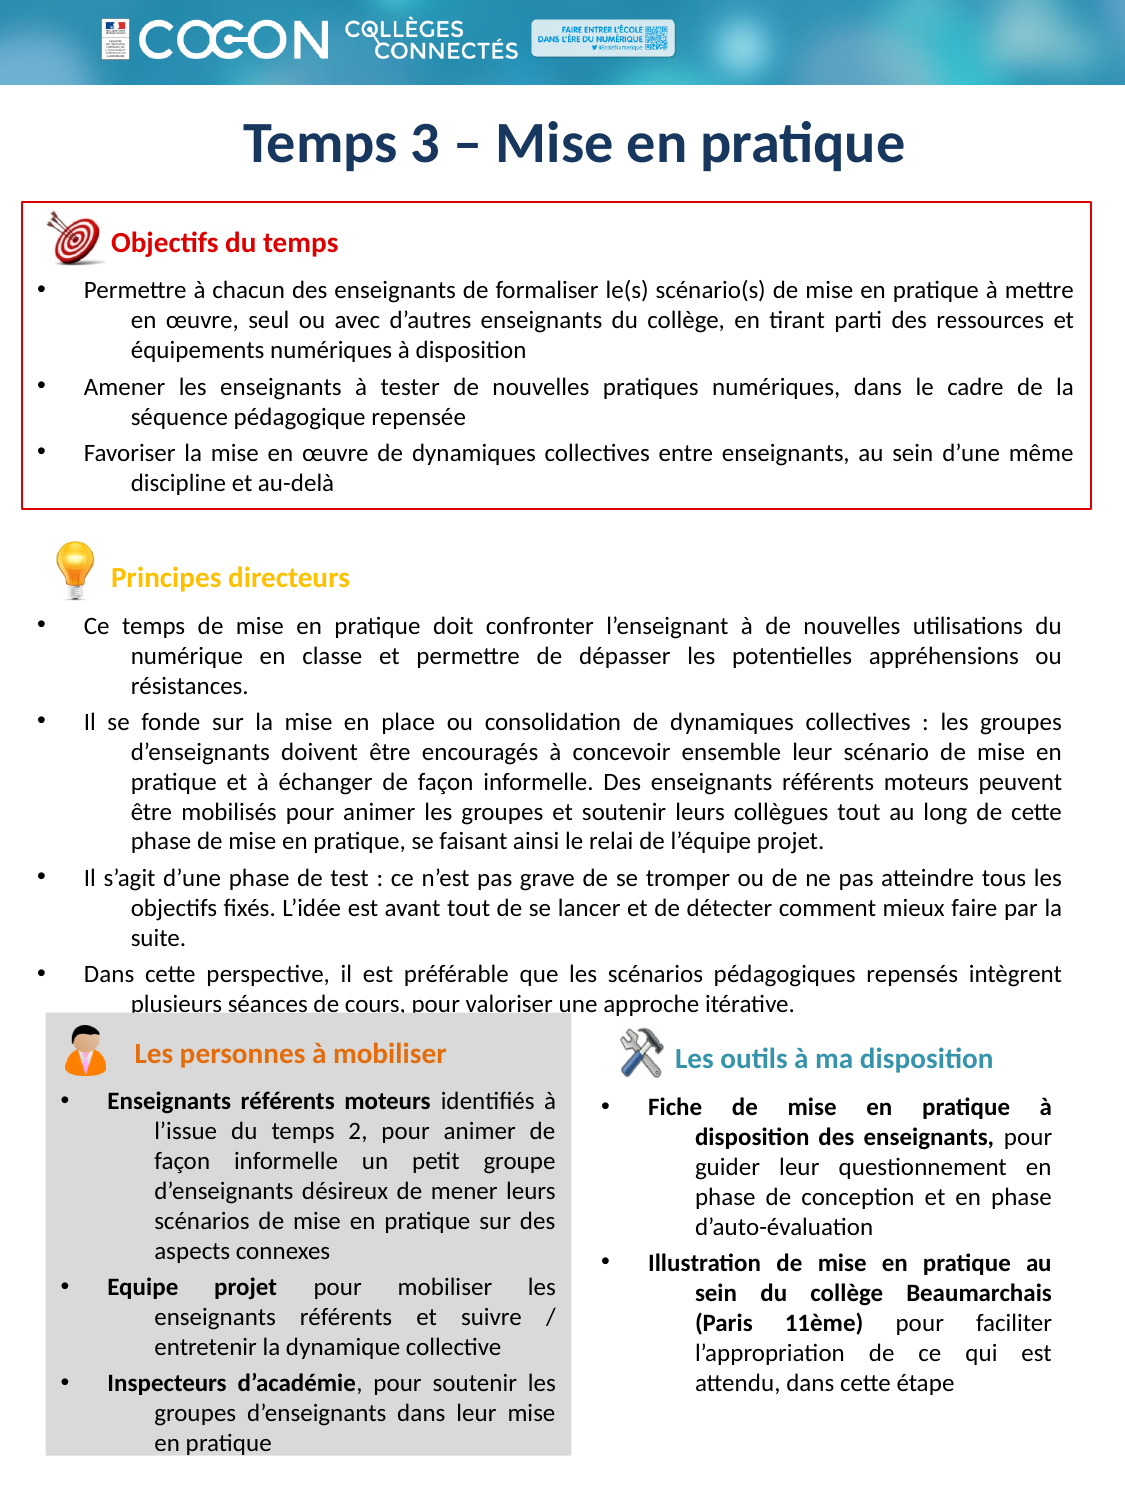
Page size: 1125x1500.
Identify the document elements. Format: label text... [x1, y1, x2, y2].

text_box Objectifs du temps Permettre à chacun des enseignants de formaliser le(s) scénario(s) de mise en pratique à mettre en œuvre, seul ou avec d’autres enseignants du collège, en tirant parti des ressources et équipements numériques à disposition Amener les enseignants à tester de nouvelles pratiques numériques, dans le cadre de la séquence pédagogique repensée Favoriser la mise en œuvre de dynamiques collectives entre enseignants, au sein d’une même discipline et au-delà [22, 201, 1092, 509]
picture [619, 1025, 664, 1079]
picture [54, 541, 97, 601]
title Temps 3 – Mise en pratique [0, 88, 1125, 190]
picture [65, 1025, 106, 1076]
picture [0, 0, 1125, 85]
text_box Principes directeurs Ce temps de mise en pratique doit confronter l’enseignant à de nouvelles utilisations du numérique en classe et permettre de dépasser les potentielles appréhensions ou résistances. Il se fonde sur la mise en place ou consolidation de dynamiques collectives : les groupes d’enseignants doivent être encouragés à concevoir ensemble leur scénario de mise en pratique et à échanger de façon informelle. Des enseignants référents moteurs peuvent être mobilisés pour animer les groupes et soutenir leurs collègues tout au long de cette phase de mise en pratique, se faisant ainsi le relai de l’équipe projet. Il s’agit d’une phase de test : ce n’est pas grave de se tromper ou de ne pas atteindre tous les objectifs fixés. L’idée est avant tout de se lancer et de détecter comment mieux faire par la suite. Dans cette perspective, il est préférable que les scénarios pédagogiques repensés intègrent plusieurs séances de cours, pour valoriser une approche itérative. [22, 537, 1080, 1014]
text_box Les personnes à mobiliser Enseignants référents moteurs identifiés à l’issue du temps 2, pour animer de façon informelle un petit groupe d’enseignants désireux de mener leurs scénarios de mise en pratique sur des aspects connexes Equipe projet pour mobiliser les enseignants référents et suivre / entretenir la dynamique collective Inspecteurs d’académie, pour soutenir les groupes d’enseignants dans leur mise en pratique [45, 1012, 572, 1456]
text_box Les outils à ma disposition Fiche de mise en pratique à disposition des enseignants, pour guider leur questionnement en phase de conception et en phase d’auto-évaluation Illustration de mise en pratique au sein du collège Beaumarchais (Paris 11ème) pour faciliter l’appropriation de ce qui est attendu, dans cette étape [586, 1018, 1068, 1456]
picture [43, 208, 106, 268]
